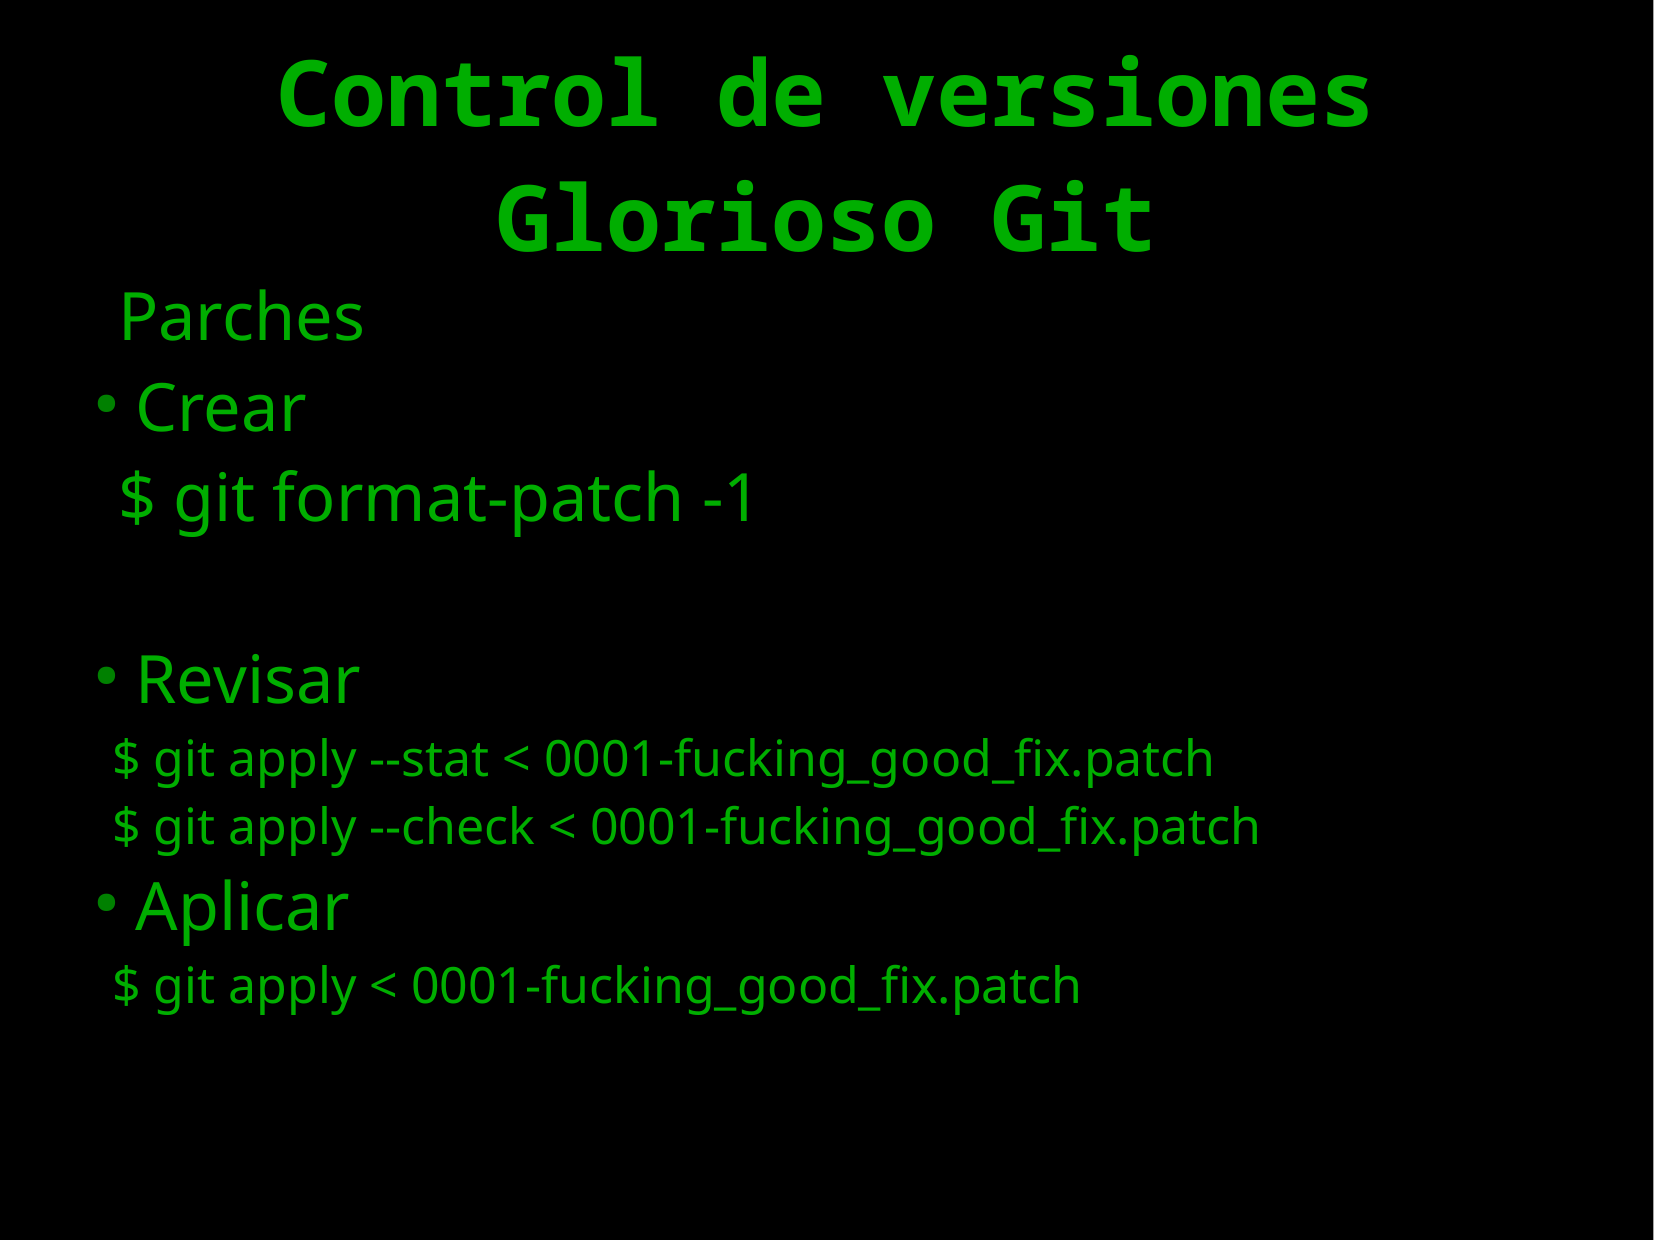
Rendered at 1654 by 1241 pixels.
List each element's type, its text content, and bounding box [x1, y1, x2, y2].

text_box Parches Crear $ git format-patch -1 Revisar $ git apply --stat < 0001-fucking_good_fix.patch $ git apply --check < 0001-fucking_good_fix.patch Aplicar $ git apply < 0001-fucking_good_fix.patch [94, 307, 1583, 981]
title Control de versiones Glorioso Git [82, 43, 1571, 263]
